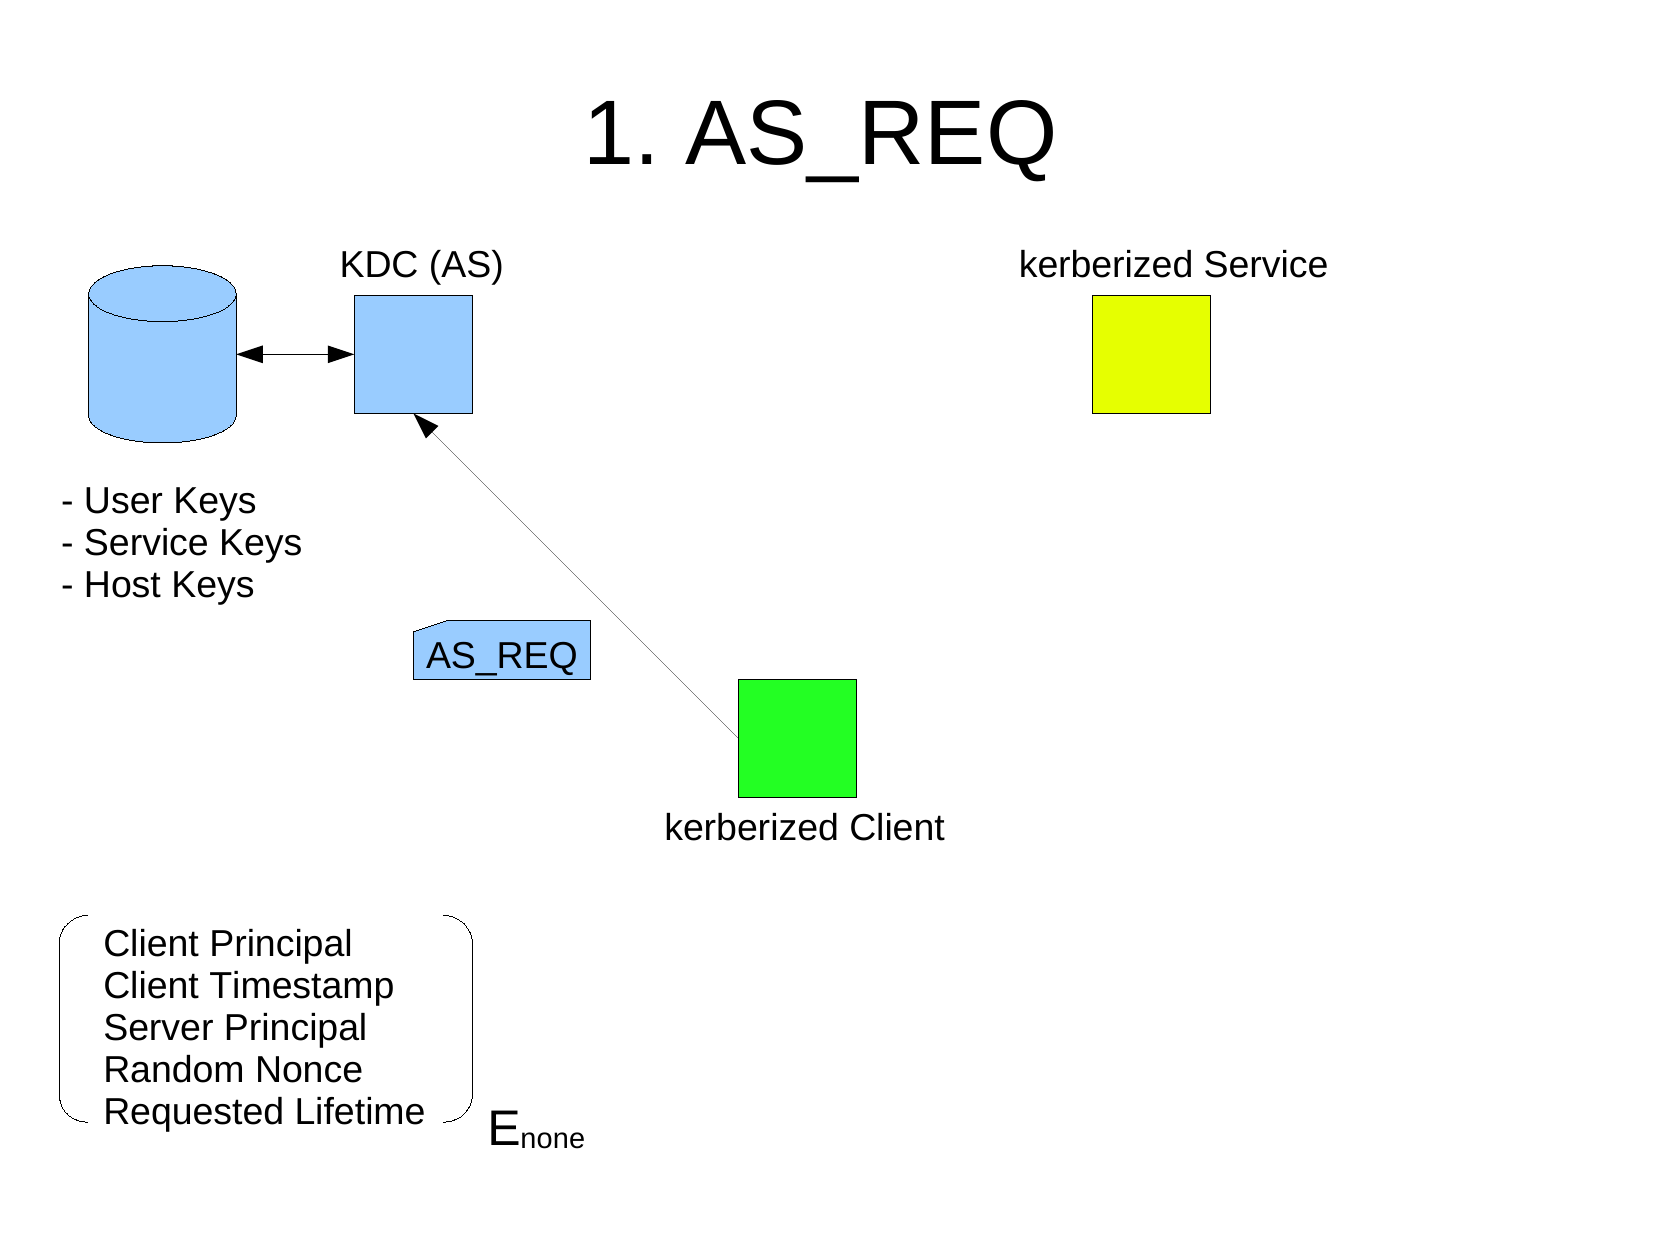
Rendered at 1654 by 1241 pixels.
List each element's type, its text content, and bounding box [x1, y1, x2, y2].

text_box [354, 295, 473, 414]
text_box - User Keys - Service Keys - Host Keys [46, 472, 314, 614]
text_box kerberized Client [649, 799, 1004, 857]
text_box Client Principal Client Timestamp Server Principal Random Nonce Requested Lifetime [88, 915, 502, 1141]
text_box kerberized Service [1003, 236, 1359, 294]
text_box AS_REQ [413, 620, 591, 680]
title 1. AS_REQ [76, 29, 1565, 237]
text_box KDC (AS) [324, 236, 516, 294]
text_box [88, 265, 237, 443]
text_box [738, 679, 857, 798]
text_box [1092, 295, 1211, 414]
text_box Enone [472, 1092, 650, 1182]
